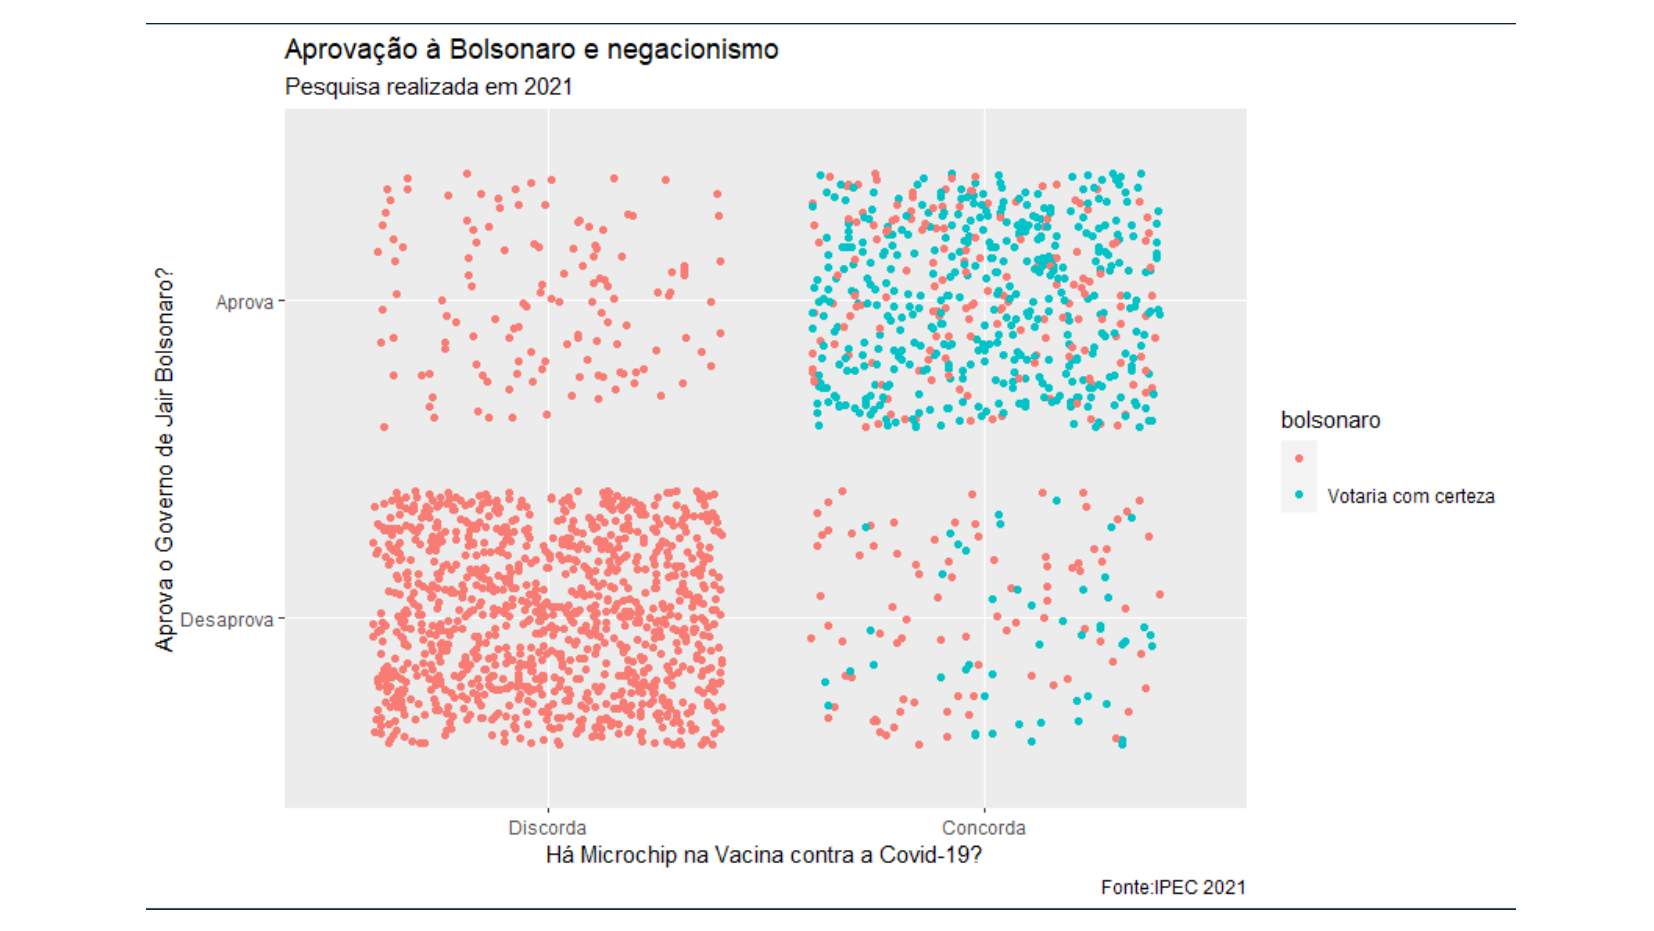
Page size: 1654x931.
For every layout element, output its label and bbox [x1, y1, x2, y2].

picture [146, 23, 1516, 910]
